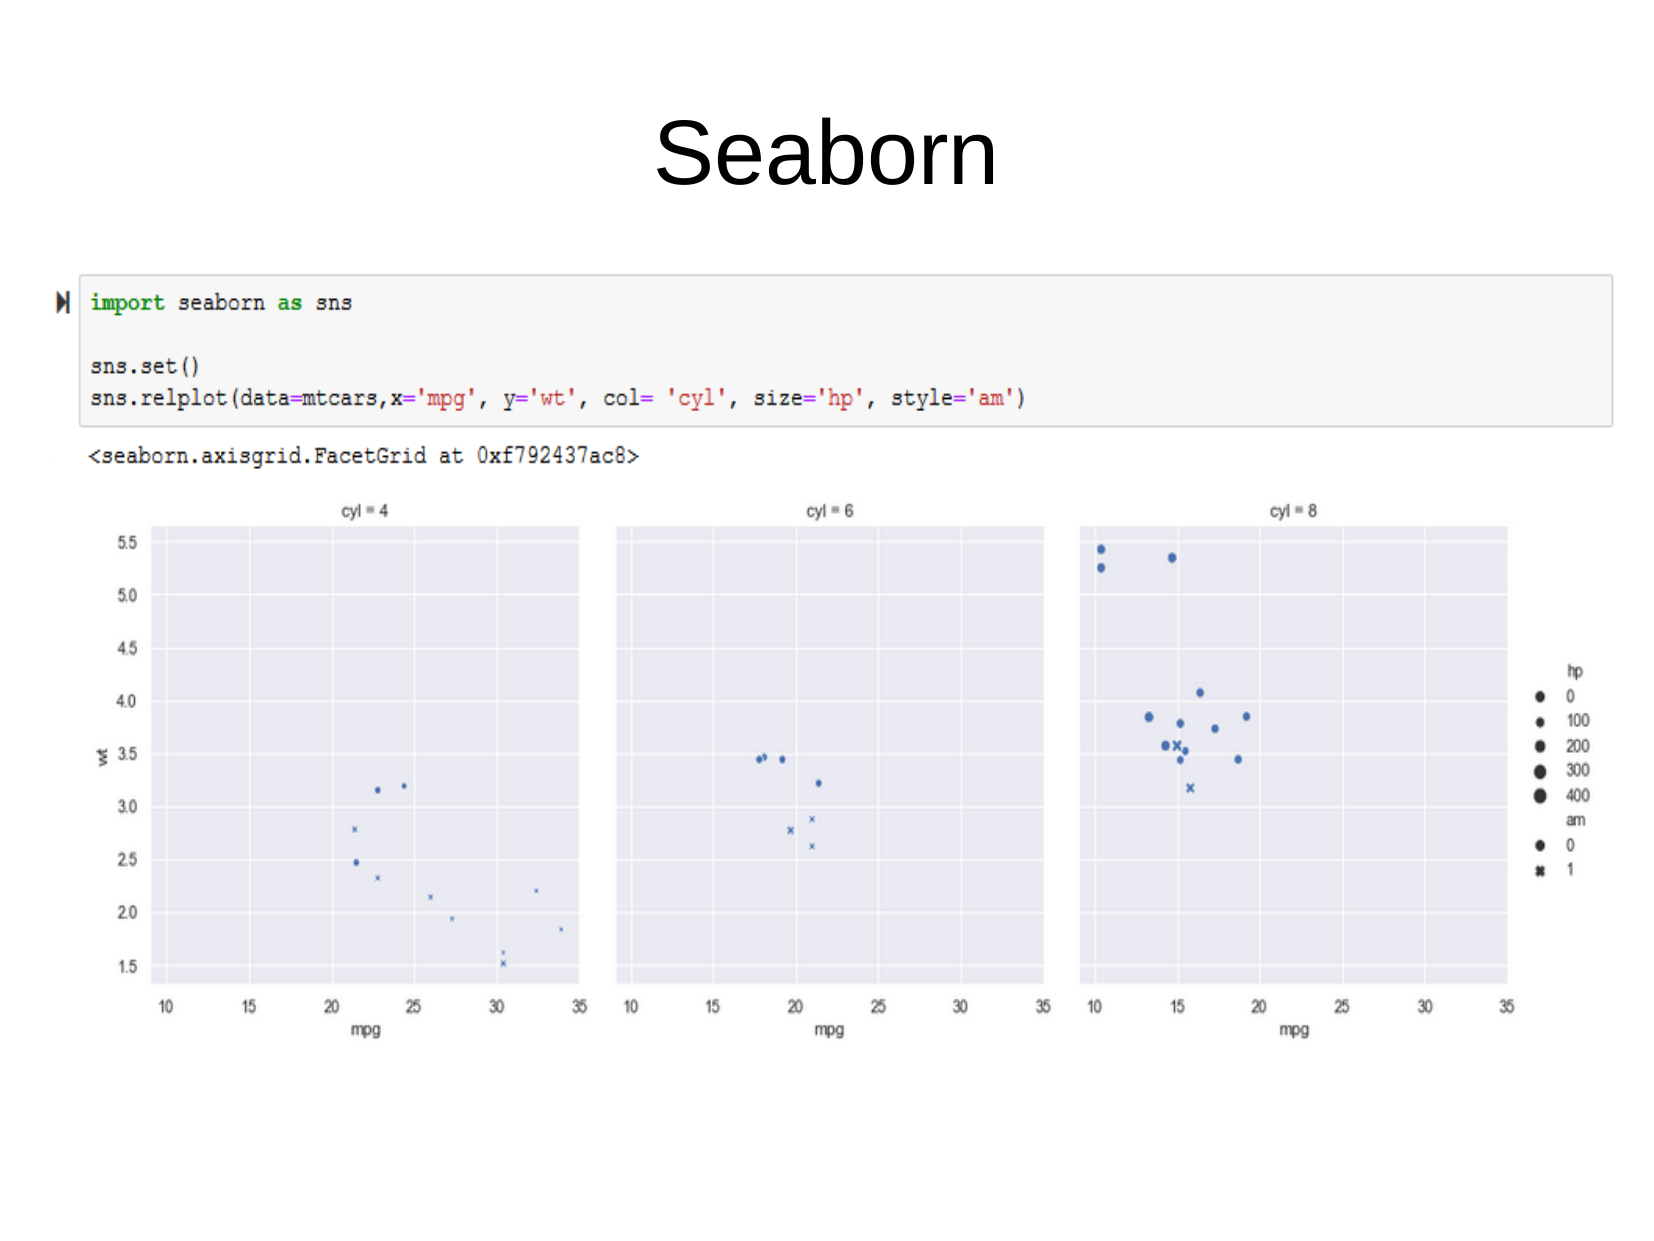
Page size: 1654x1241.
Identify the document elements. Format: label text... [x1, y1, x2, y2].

title Seaborn [82, 49, 1571, 256]
picture [37, 256, 1626, 1063]
